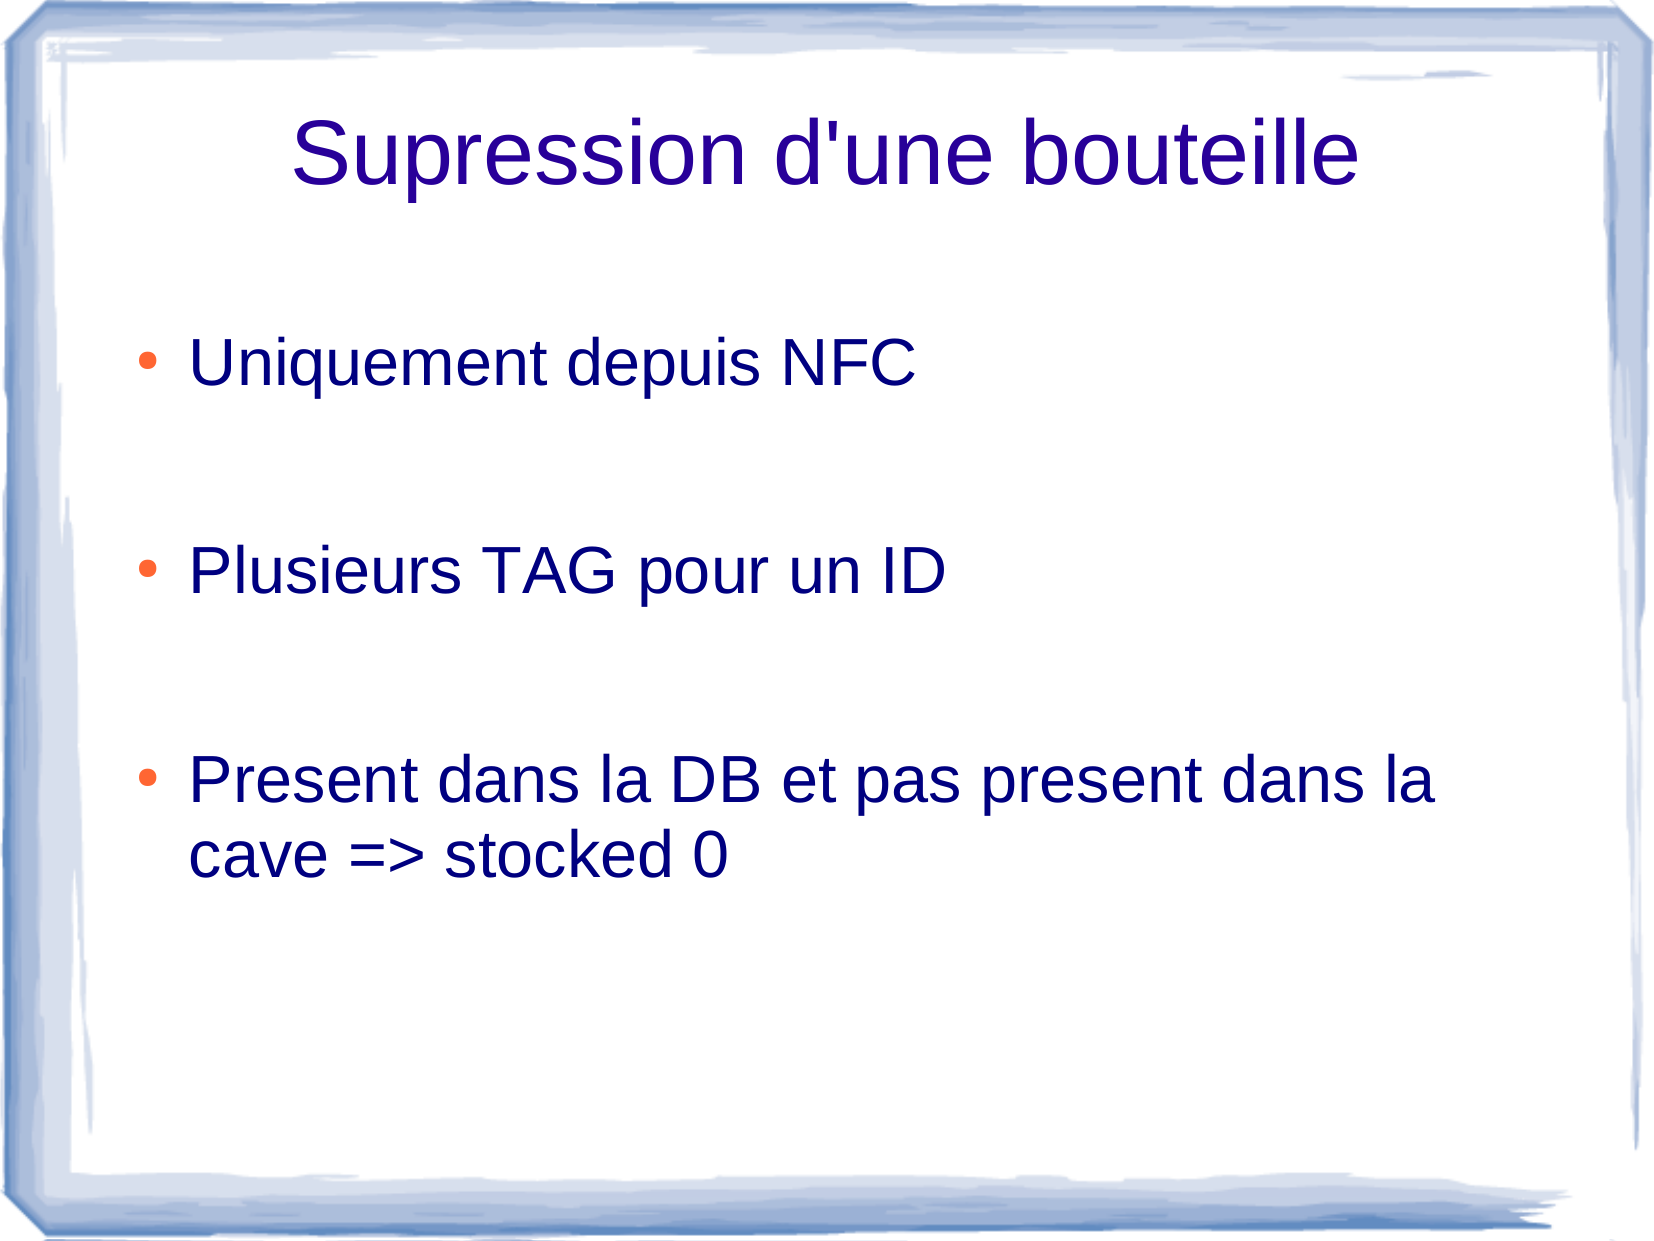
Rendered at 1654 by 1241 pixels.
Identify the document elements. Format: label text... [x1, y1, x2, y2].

picture [0, 0, 1654, 1241]
list Uniquement depuis NFC Plusieurs TAG pour un ID Present dans la DB et pas present dans la cave => stocked 0 [118, 324, 1571, 1045]
title Supression d'une bouteille [82, 49, 1571, 257]
